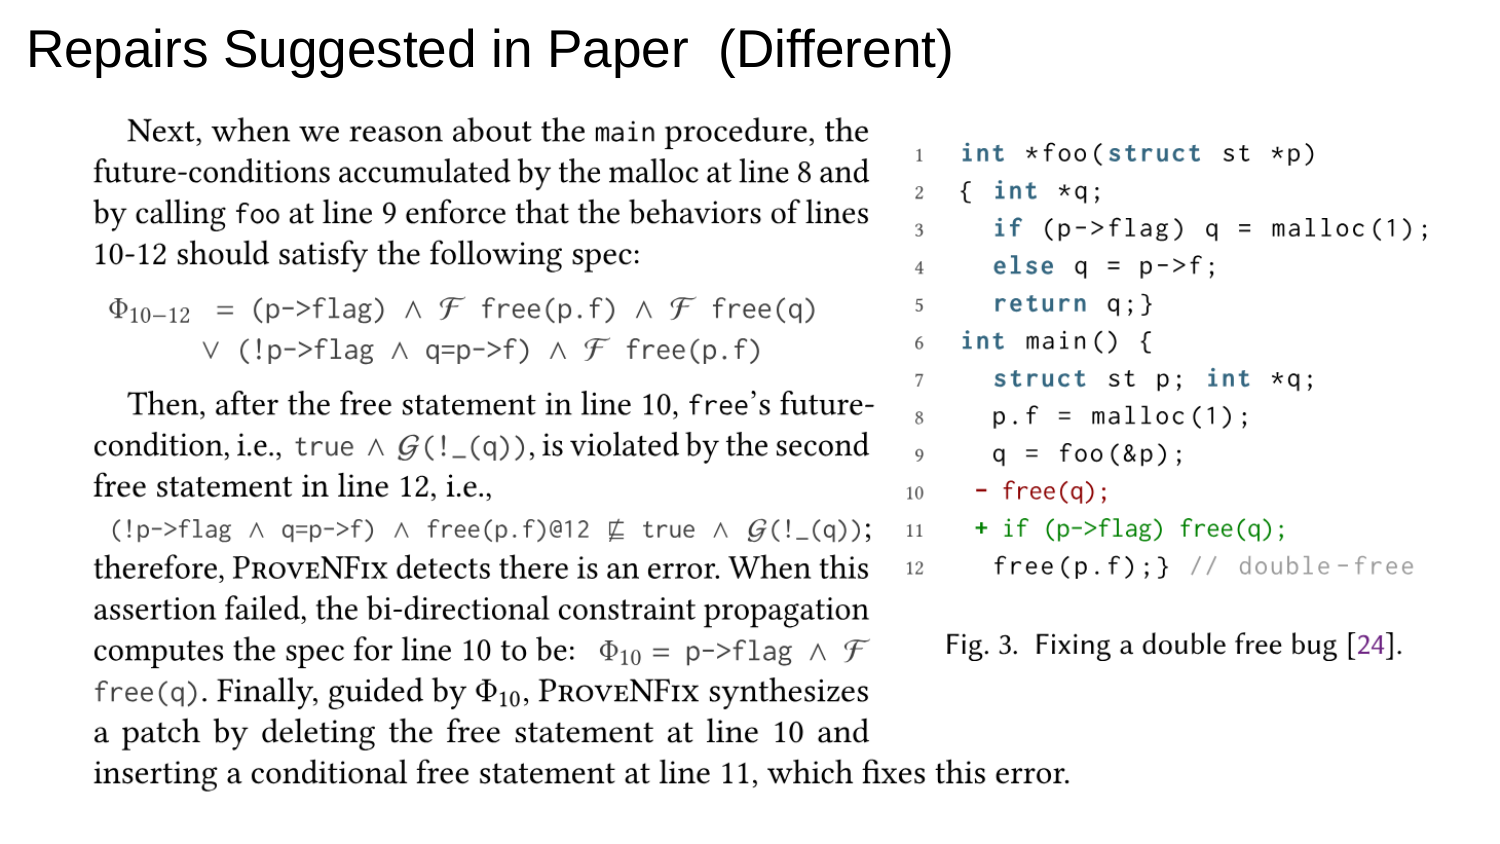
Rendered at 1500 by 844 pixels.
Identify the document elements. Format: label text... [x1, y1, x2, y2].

title Repairs Suggested in Paper (Different) [11, 0, 1409, 94]
picture [0, 106, 1500, 808]
